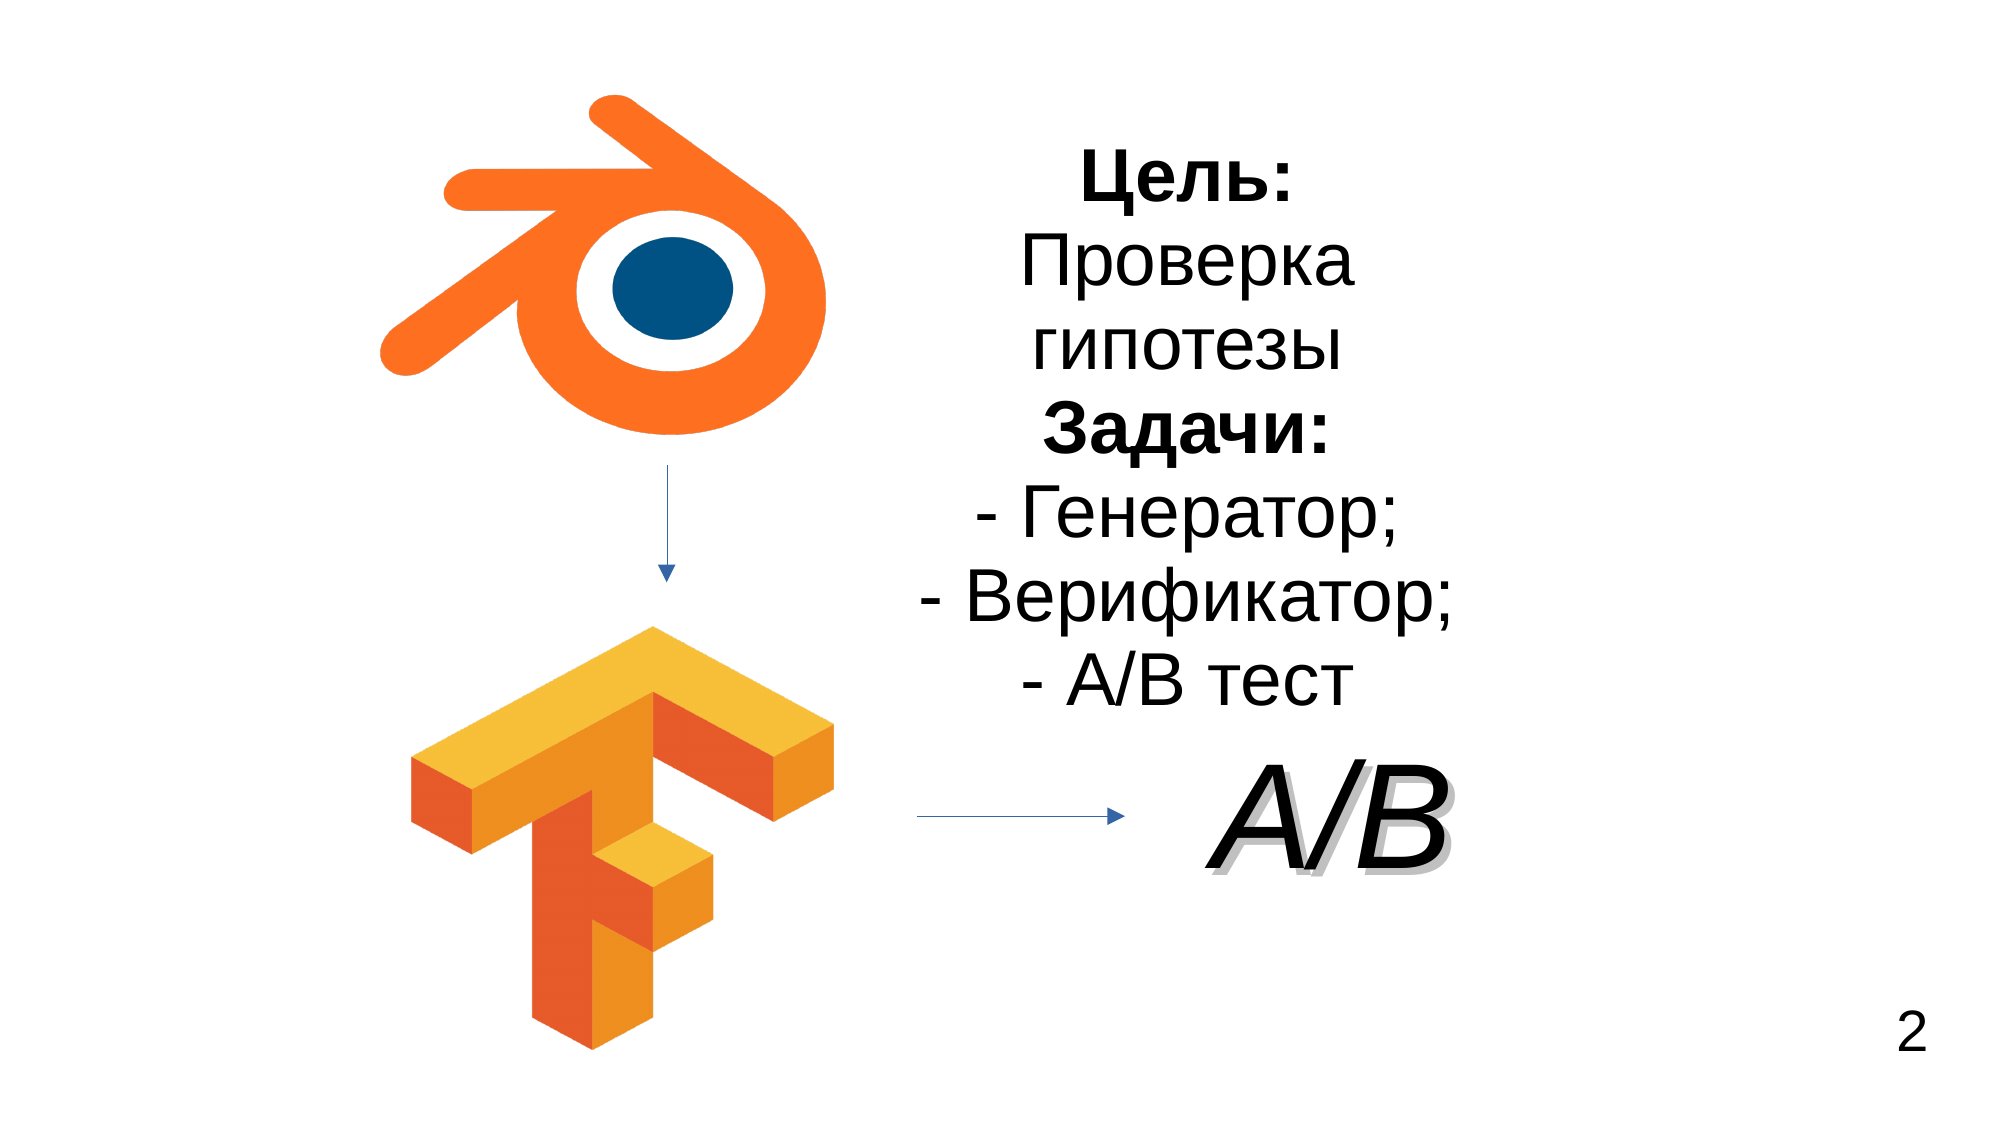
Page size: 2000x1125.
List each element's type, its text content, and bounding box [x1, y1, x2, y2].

title A/B [1166, 660, 1501, 973]
title Цель: Проверка гипотезы Задачи: - Генератор; - Верификатор; - А/В тест [875, 37, 1501, 817]
picture [375, 90, 831, 440]
title 2 [1875, 975, 1951, 1088]
picture [411, 626, 834, 1051]
